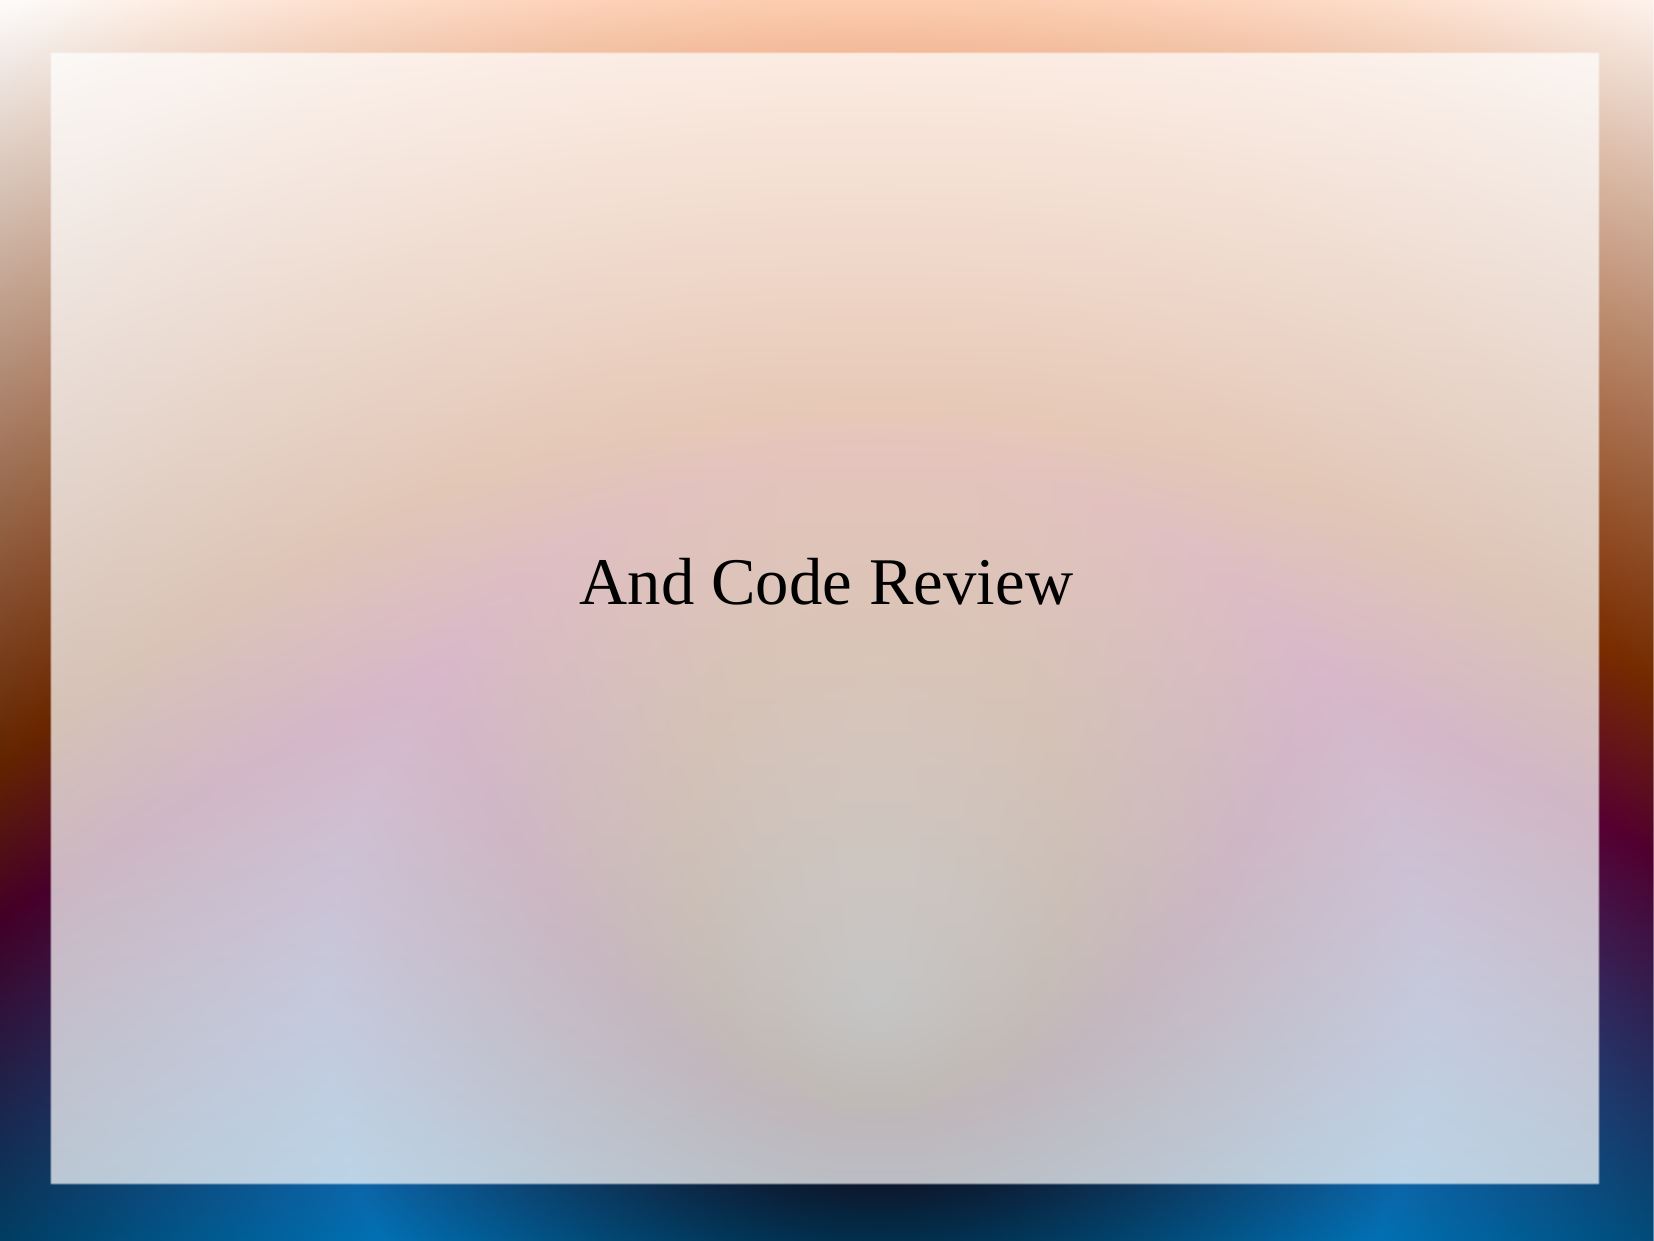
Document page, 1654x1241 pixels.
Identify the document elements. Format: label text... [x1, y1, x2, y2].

subtitle And Code Review [82, 55, 1571, 1109]
picture [0, 0, 1654, 1241]
